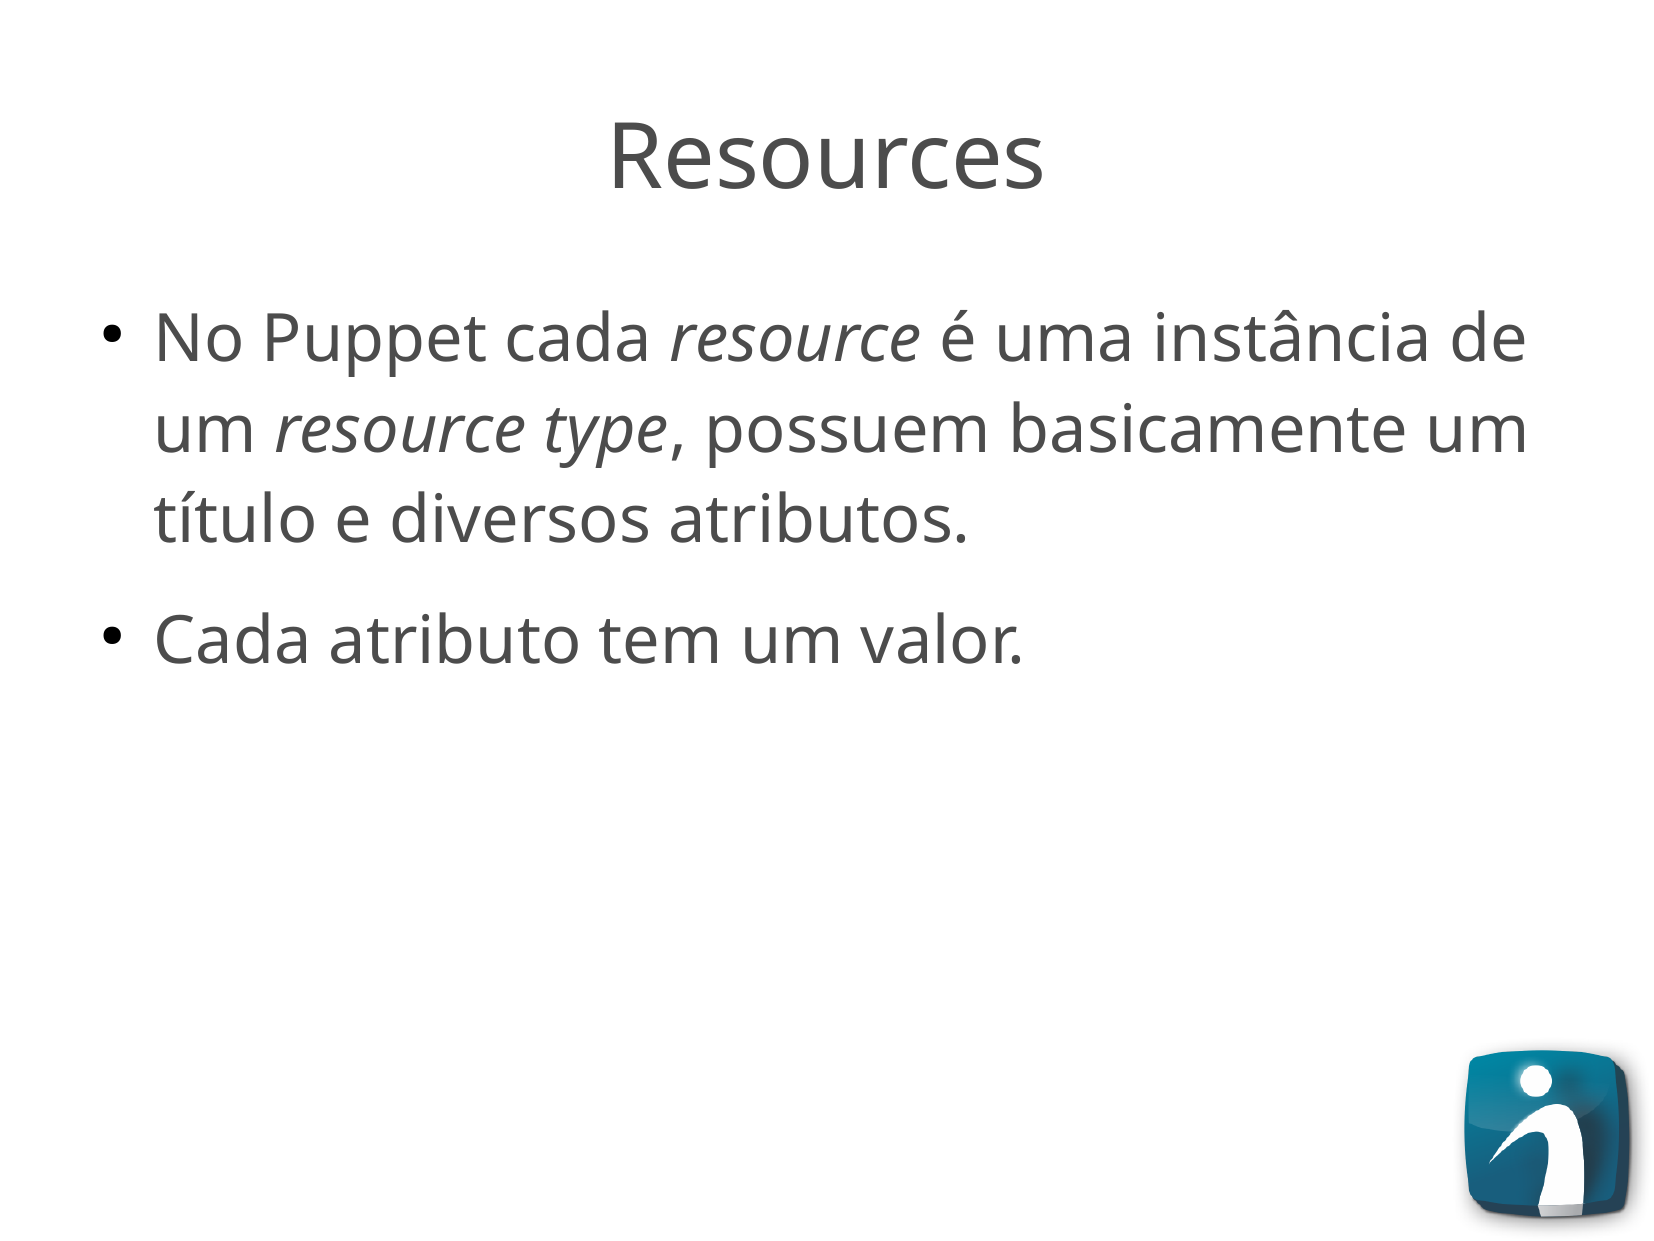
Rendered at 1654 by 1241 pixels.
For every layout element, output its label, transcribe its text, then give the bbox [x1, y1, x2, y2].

list No Puppet cada resource é uma instância de um resource type, possuem basicamente um título e diversos atributos. Cada atributo tem um valor. [82, 290, 1571, 1109]
title Resources [82, 49, 1571, 257]
picture [1447, 1035, 1654, 1241]
